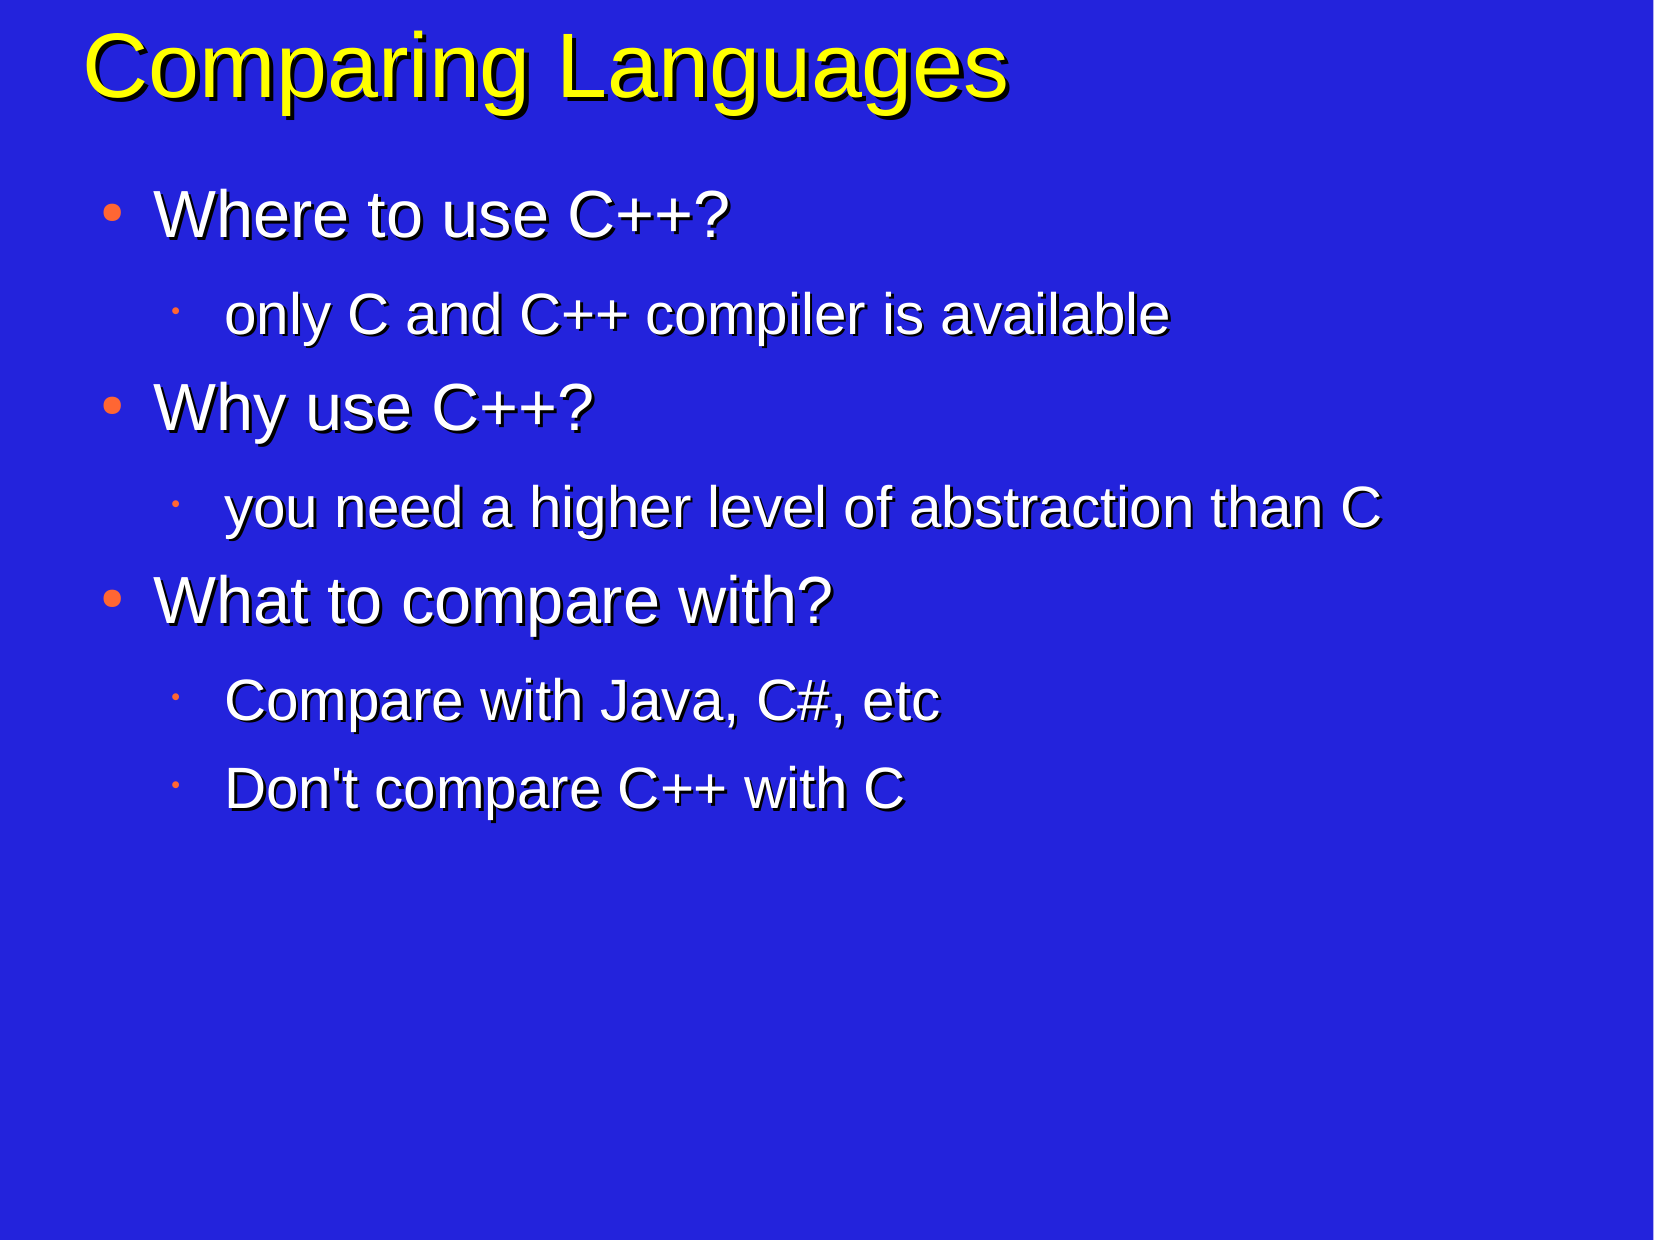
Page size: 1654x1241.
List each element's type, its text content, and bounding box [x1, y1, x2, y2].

title Comparing Languages [82, 2, 1571, 130]
list Where to use C++? only C and C++ compiler is available Why use C++? you need a higher level of abstraction than C What to compare with? Compare with Java, C#, etc Don't compare C++ with C [82, 177, 1571, 1182]
